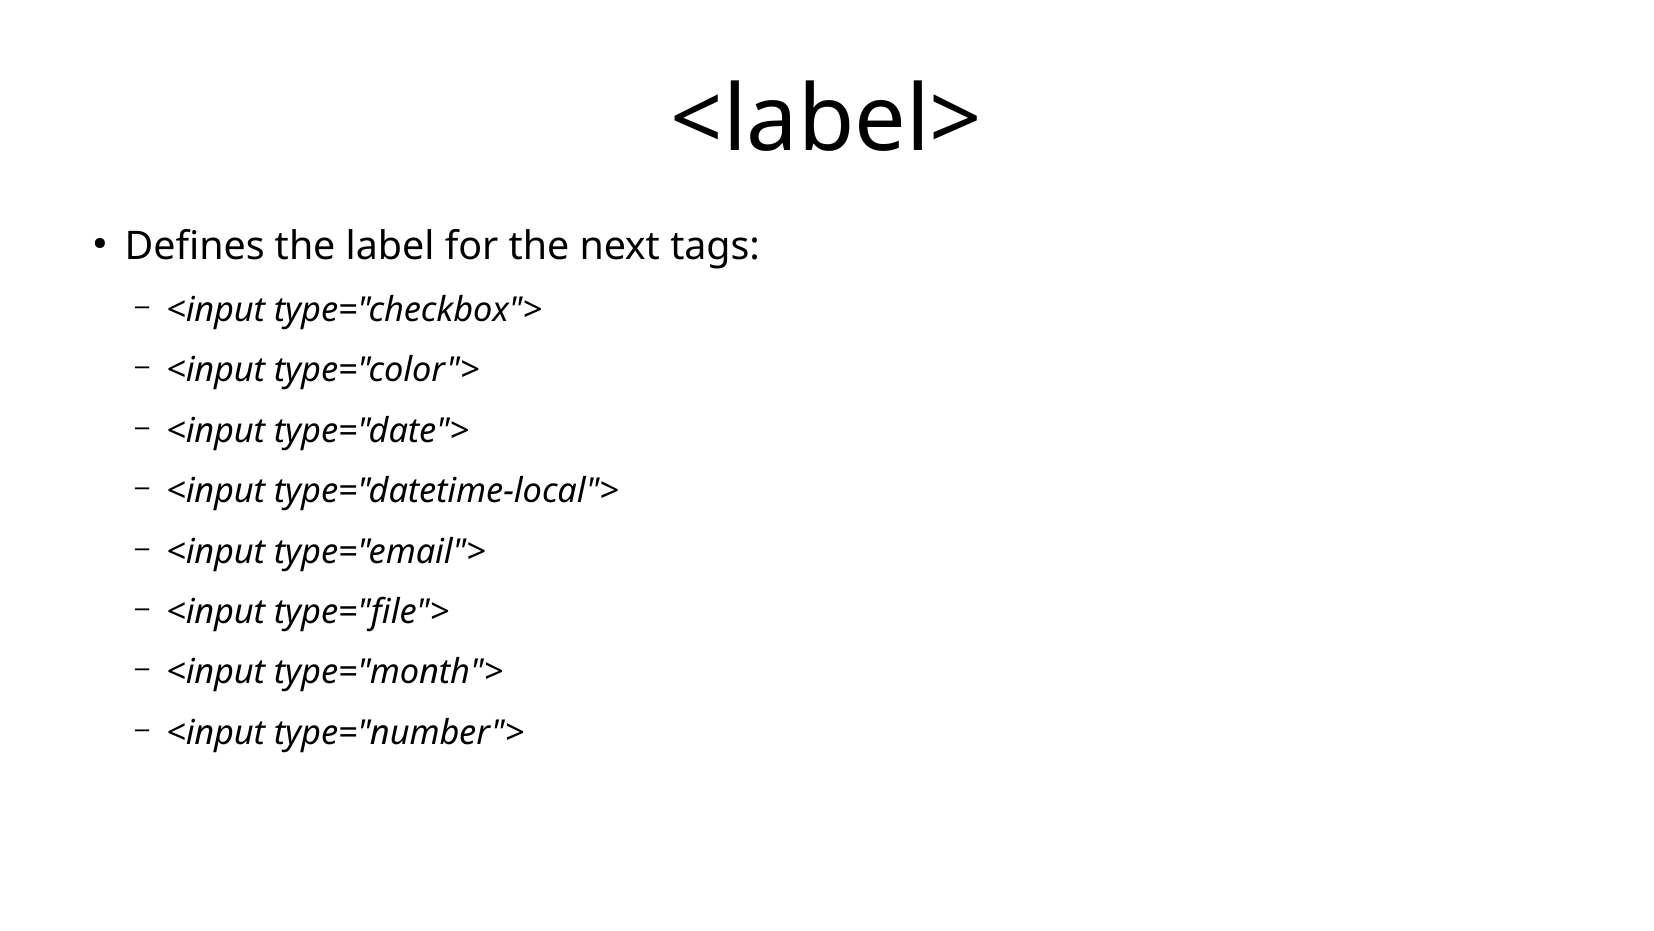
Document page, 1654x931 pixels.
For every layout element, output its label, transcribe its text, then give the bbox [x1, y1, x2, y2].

list Defines the label for the next tags: <input type="checkbox"> <input type="color"> <input type="date"> <input type="datetime-local"> <input type="email"> <input type="file"> <input type="month"> <input type="number"> [82, 217, 1571, 758]
title <label> [82, 37, 1571, 193]
